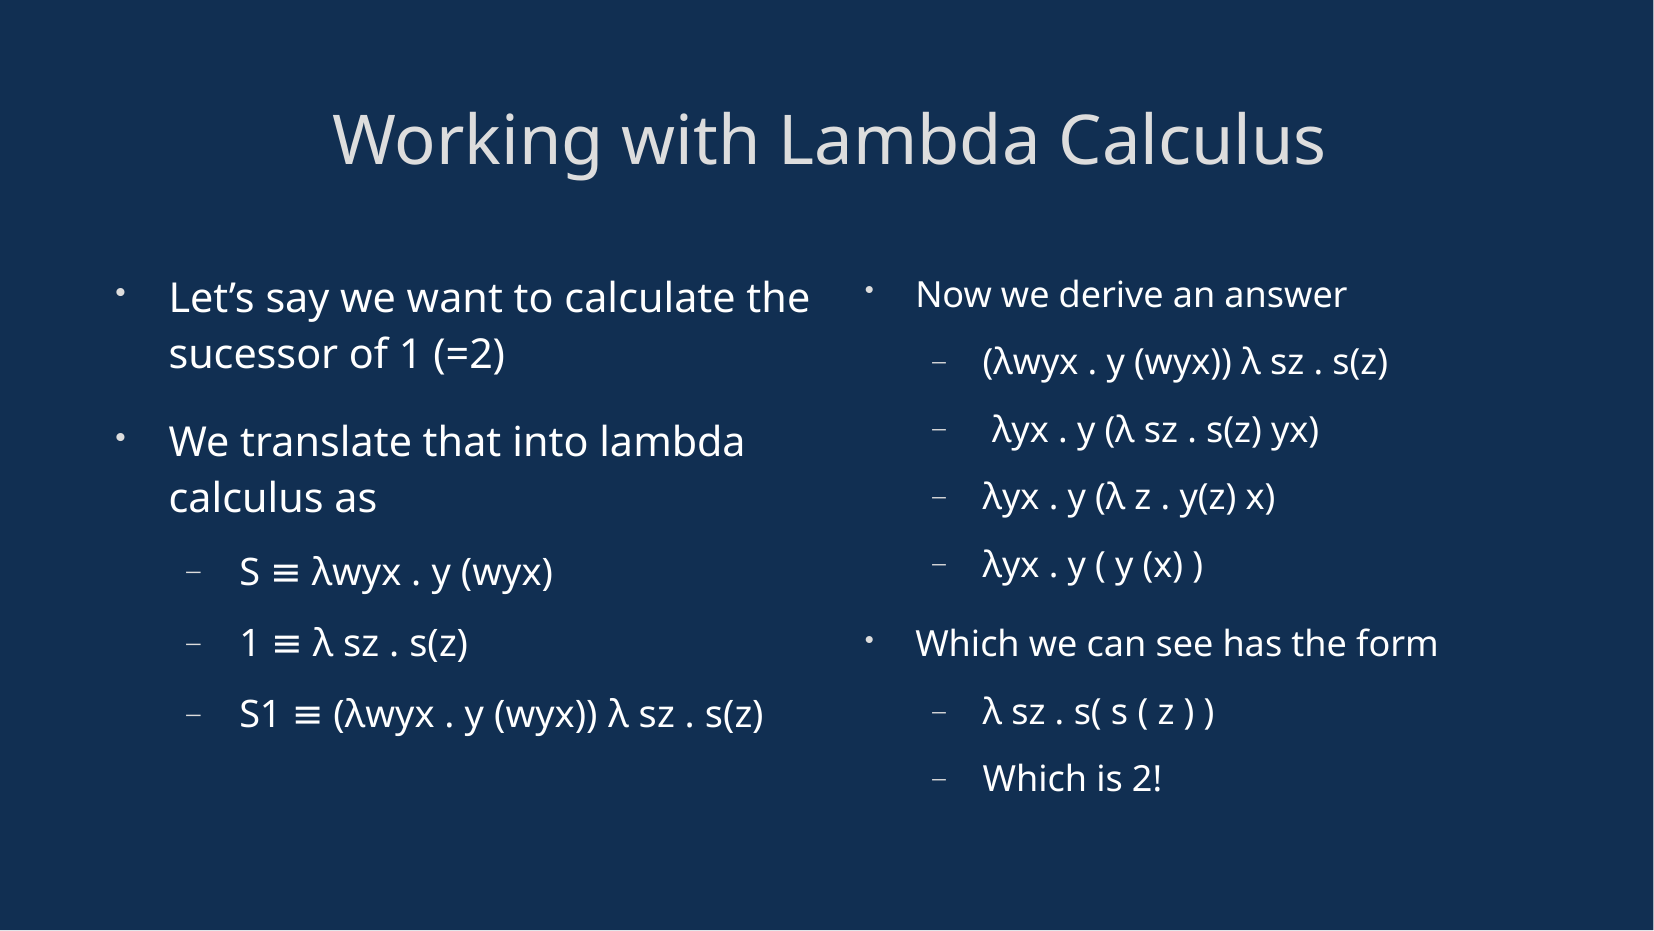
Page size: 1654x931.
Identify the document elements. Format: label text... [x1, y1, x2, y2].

title Working with Lambda Calculus [97, 56, 1563, 220]
list Let’s say we want to calculate the sucessor of 1 (=2) We translate that into lambda calculus as S ≡ λwyx . y (wyx) 1 ≡ λ sz . s(z) S1 ≡ (λwyx . y (wyx)) λ sz . s(z) [97, 268, 813, 806]
list Now we derive an answer (λwyx . y (wyx)) λ sz . s(z) λyx . y (λ sz . s(z) yx) λyx . y (λ z . y(z) x) λyx . y ( y (x) ) Which we can see has the form λ sz . s( s ( z ) ) Which is 2! [848, 268, 1563, 806]
